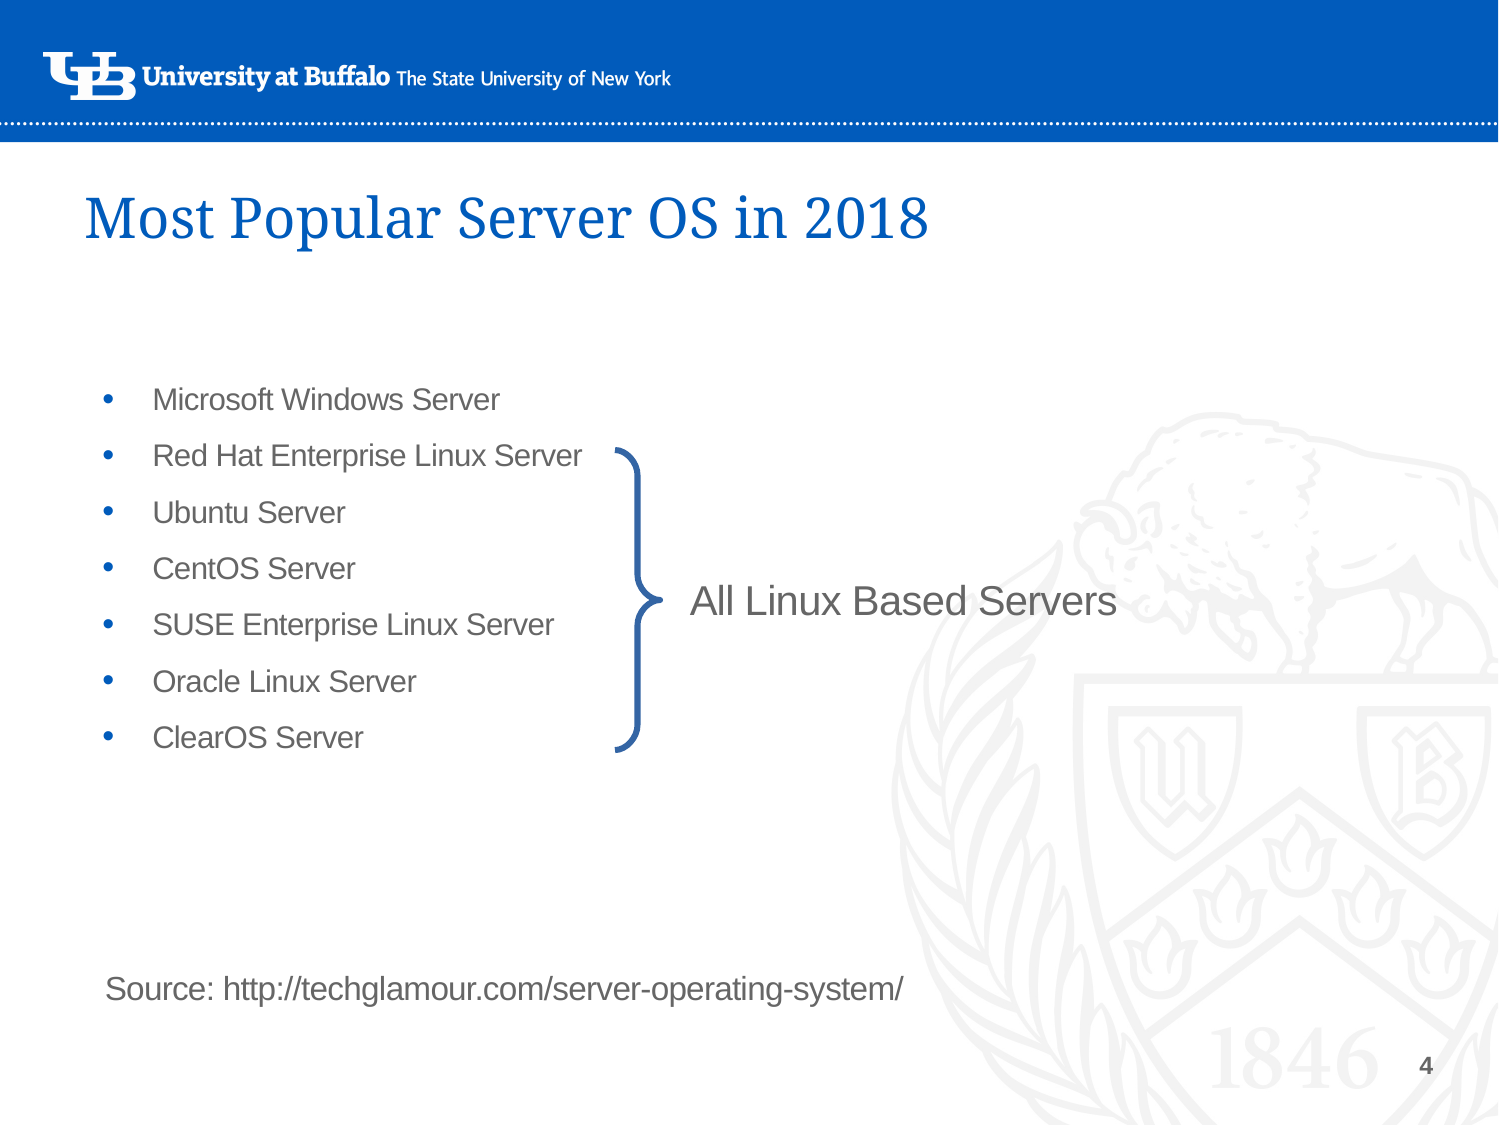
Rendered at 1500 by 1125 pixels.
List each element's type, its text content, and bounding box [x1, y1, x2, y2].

title Most Popular Server OS in 2018 [70, 178, 1427, 257]
text_box Source: http://techglamour.com/server-operating-system/ [90, 963, 1261, 1036]
picture [0, 0, 1499, 1125]
list Microsoft Windows Server Red Hat Enterprise Linux Server Ubuntu Server CentOS Server SUSE Enterprise Linux Server Oracle Linux Server ClearOS Server [65, 368, 1246, 781]
text_box All Linux Based Servers [675, 570, 1156, 632]
